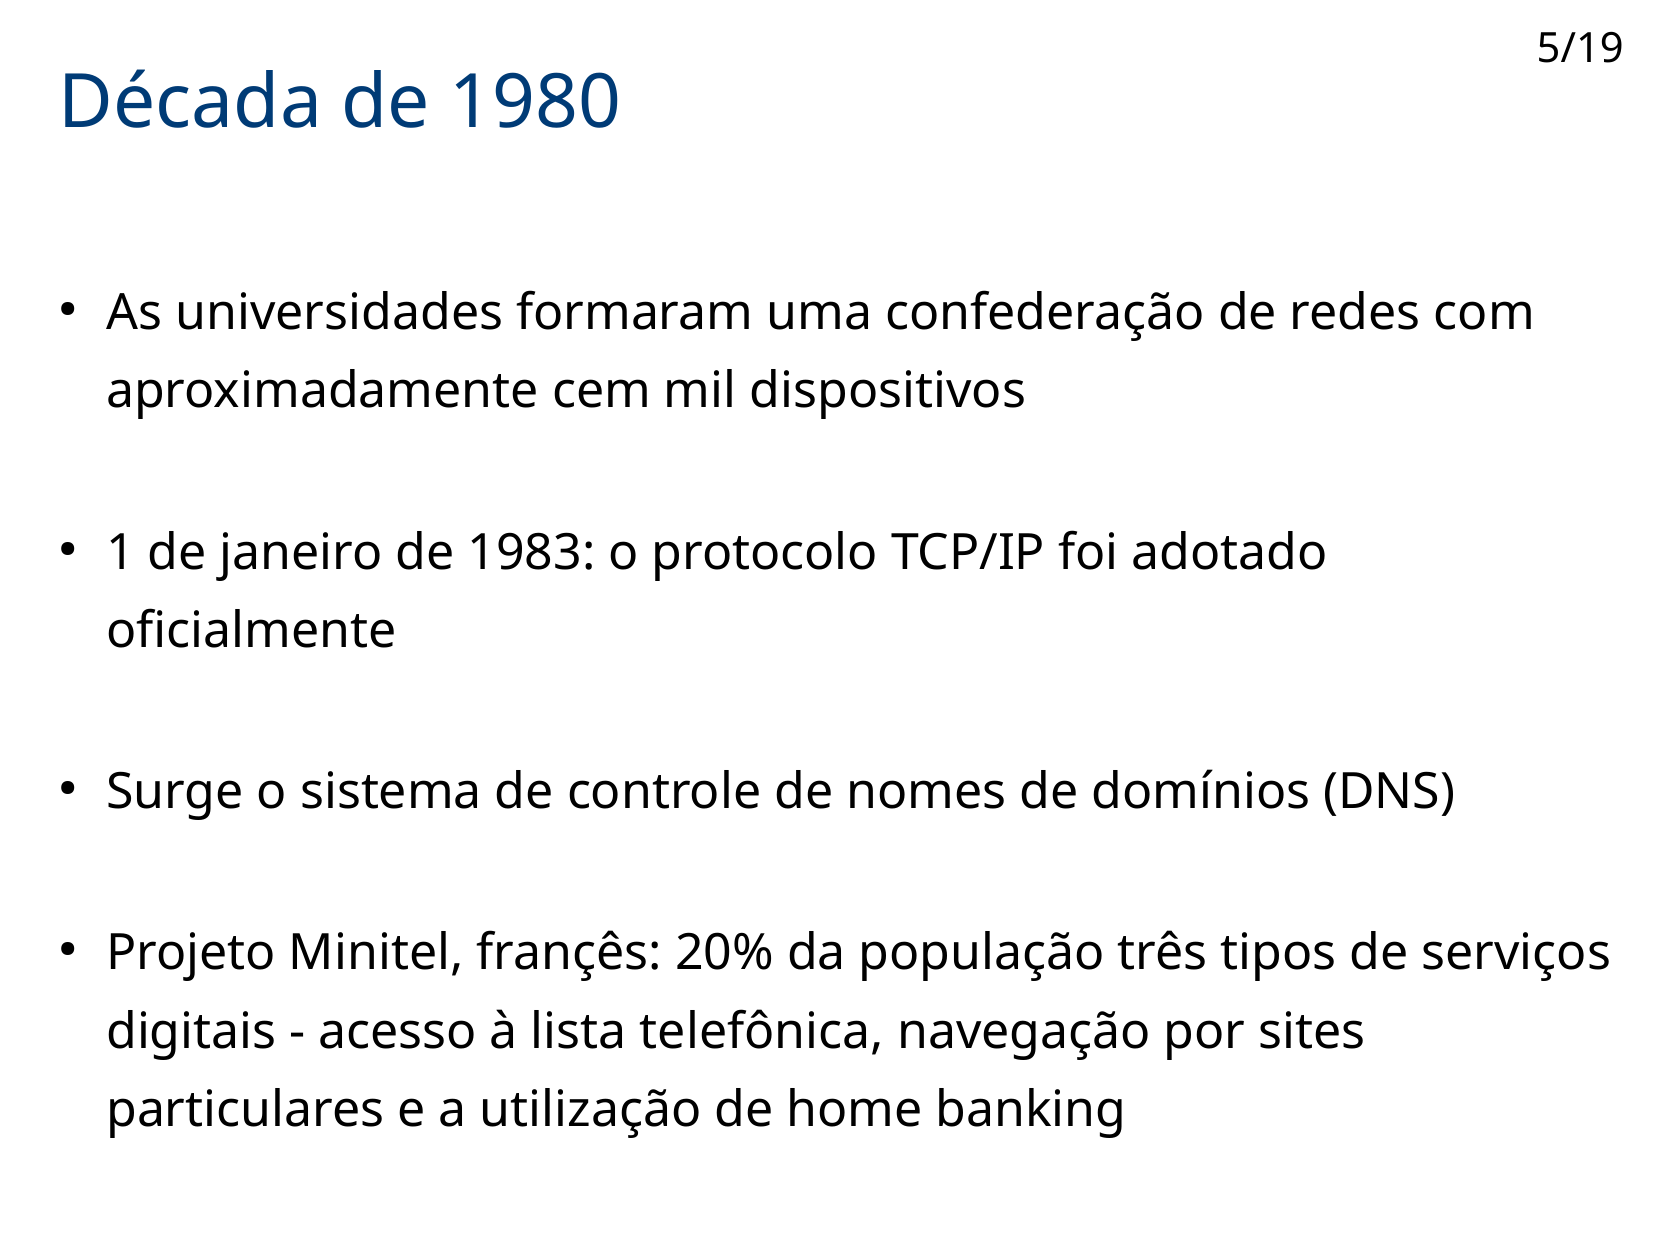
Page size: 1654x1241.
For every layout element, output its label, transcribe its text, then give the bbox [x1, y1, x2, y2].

list As universidades formaram uma confederação de redes com aproximadamente cem mil dispositivos 1 de janeiro de 1983: o protocolo TCP/IP foi adotado oficialmente Surge o sistema de controle de nomes de domínios (DNS) Projeto Minitel, françês: 20% da população três tipos de serviços digitais - acesso à lista telefônica, navegação por sites particulares e a utilização de home banking [59, 265, 1625, 1211]
title Década de 1980 [59, 47, 1625, 166]
